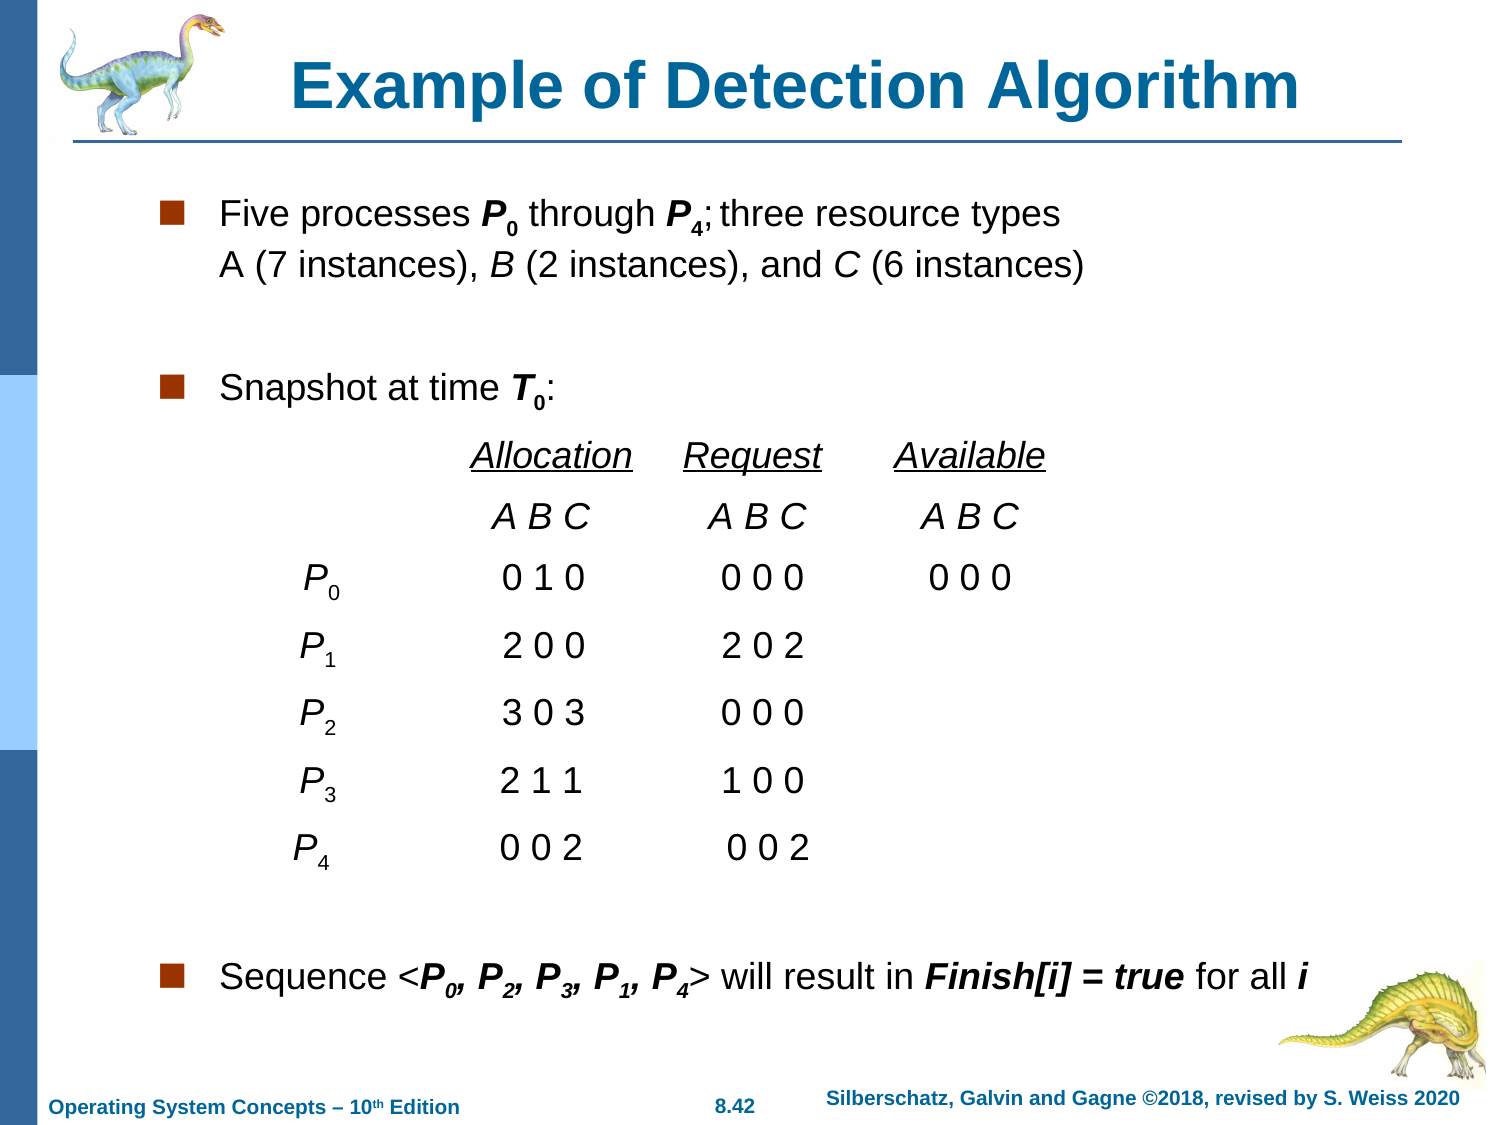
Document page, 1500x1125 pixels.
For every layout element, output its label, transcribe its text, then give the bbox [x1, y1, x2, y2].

picture [46, 0, 243, 149]
title Example of Detection Algorithm [167, 35, 1426, 130]
list Five processes P0 through P4; three resource types A (7 instances), B (2 instances), and C (6 instances) Snapshot at time T0: Allocation Request Available A B C A B C A B C P0 0 1 0 0 0 0 0 0 0 P1 2 0 0 2 0 2 P2 3 0 3 0 0 0 P3 2 1 1 1 0 0 P4 0 0 2 0 0 2 Sequence <P0, P2, P3, P1, P4> will result in Finish[i] = true for all i [147, 181, 1467, 1022]
picture [1275, 959, 1486, 1095]
